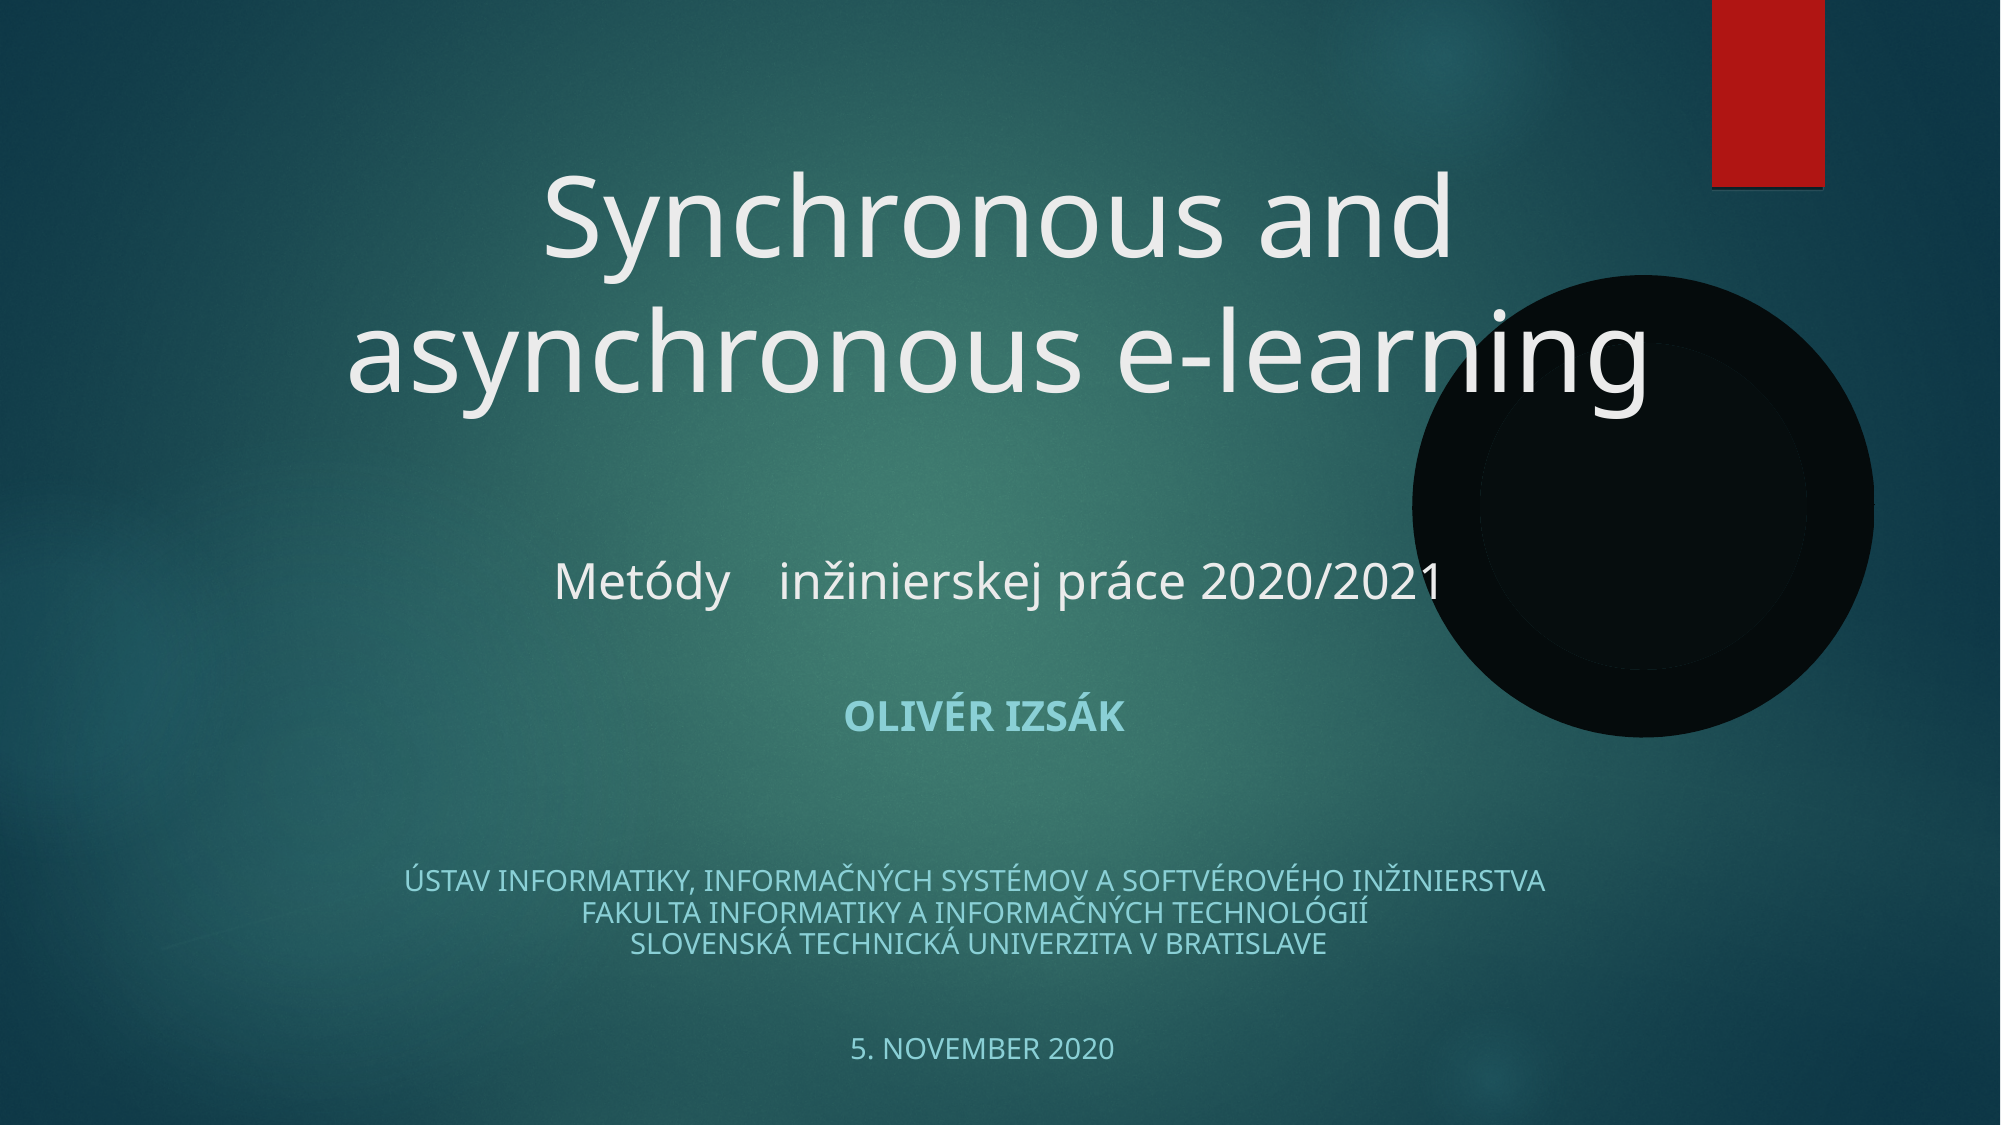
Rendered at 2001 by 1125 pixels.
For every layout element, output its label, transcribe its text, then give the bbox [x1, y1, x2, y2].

subtitle Olivér Izsák Ústav informatiky, informačných systémov a softvérového inžinierstva Fakulta informatiky a informačných technológií Slovenská technická univerzita v Bratislave 5. november 2020 [255, 617, 1703, 1085]
title Synchronous and asynchronous e-learning Metódy inžinierskej práce 2020/2021 [276, 70, 1724, 618]
